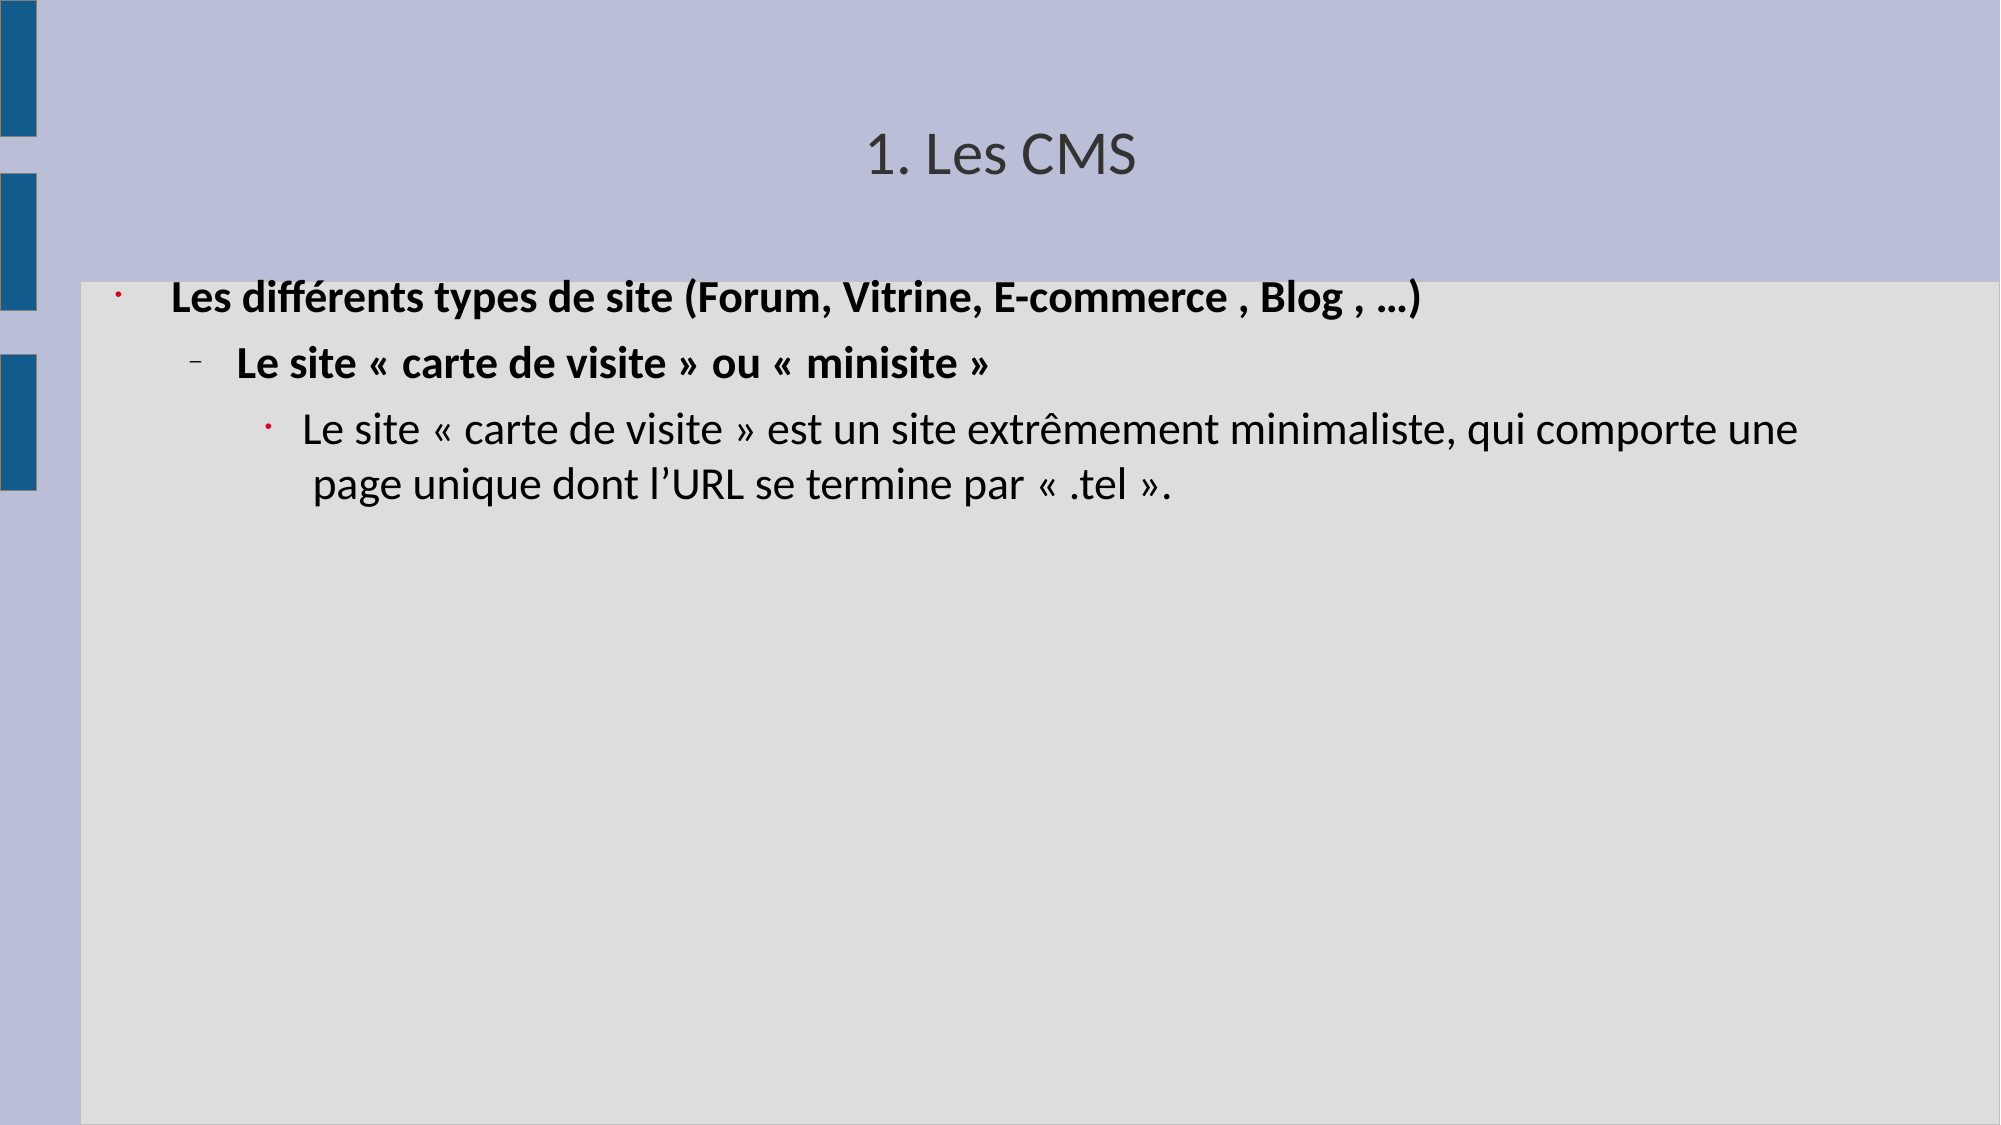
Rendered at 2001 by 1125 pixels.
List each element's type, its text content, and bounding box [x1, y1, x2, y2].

text_box Les différents types de site (Forum, Vitrine, E-commerce , Blog , …) Le site « carte de visite » ou « minisite » Le site « carte de visite » est un site extrêmement minimaliste, qui comporte une page unique dont l’URL se termine par « .tel ». [112, 253, 1806, 510]
title 1. Les CMS [859, 109, 1141, 253]
